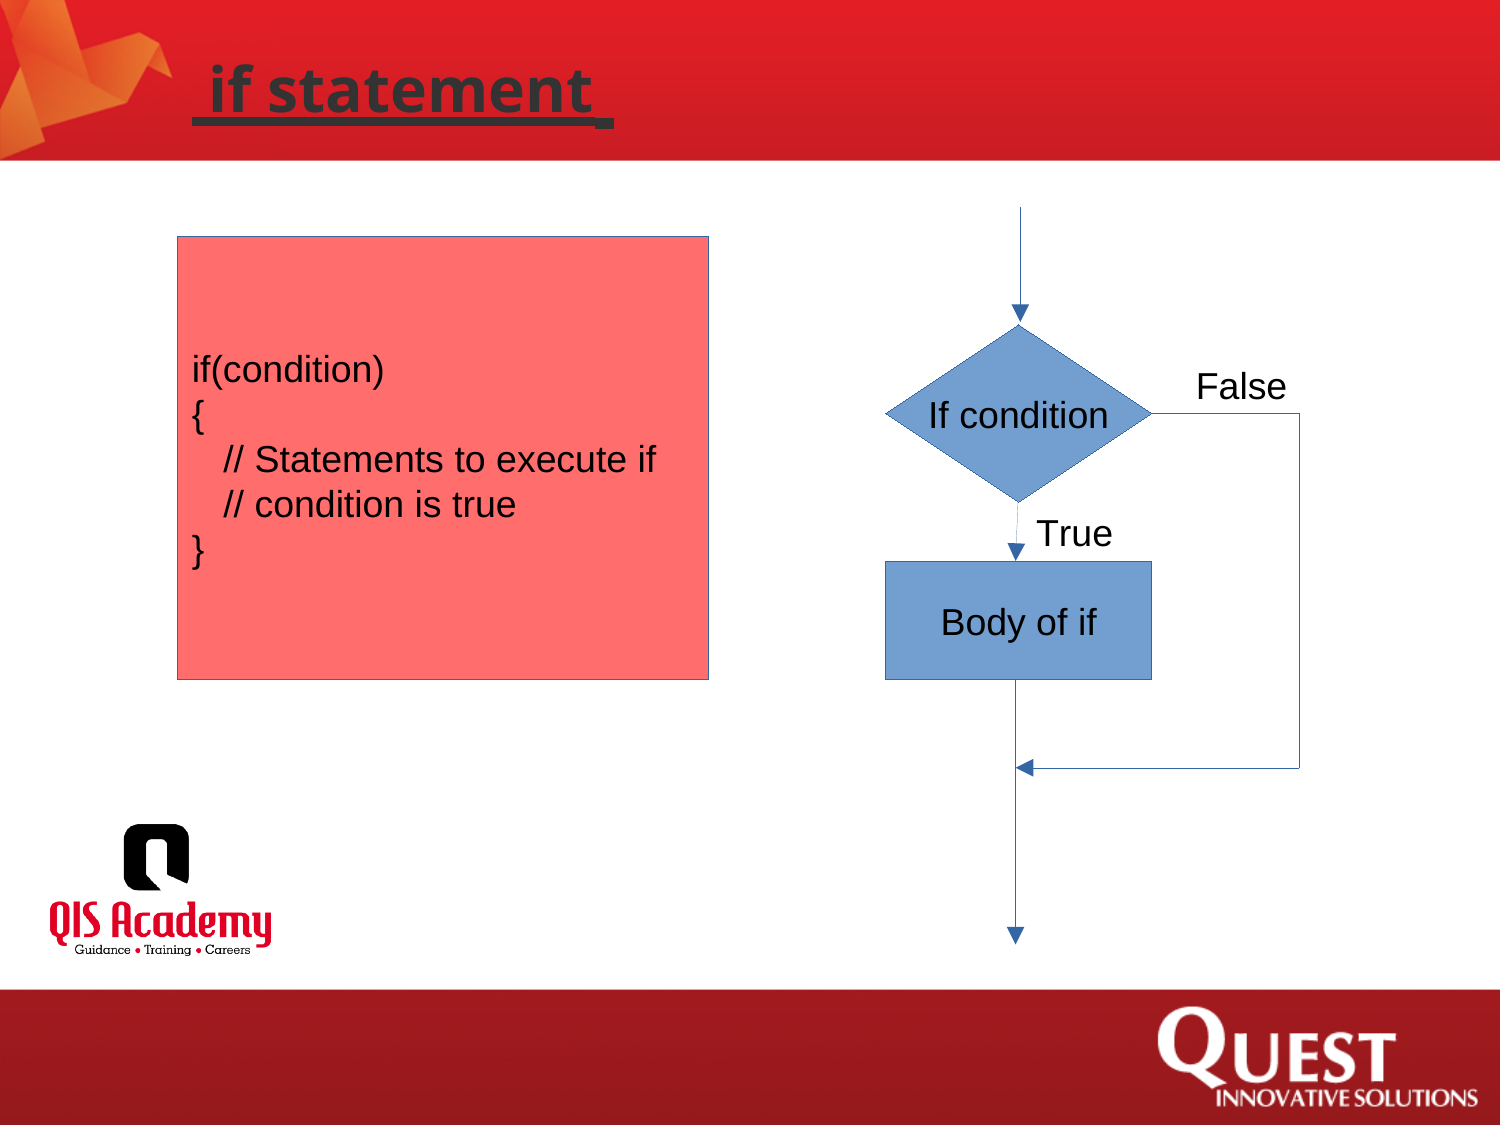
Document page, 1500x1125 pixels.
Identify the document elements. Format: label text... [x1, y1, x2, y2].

text_box Body of if [885, 561, 1152, 680]
text_box False [1181, 354, 1303, 415]
text_box if(condition) { // Statements to execute if // condition is true } [177, 236, 709, 680]
text_box If condition [885, 324, 1152, 502]
title if statement [177, 29, 1500, 218]
picture [0, 0, 1500, 1125]
text_box True [1021, 501, 1129, 562]
